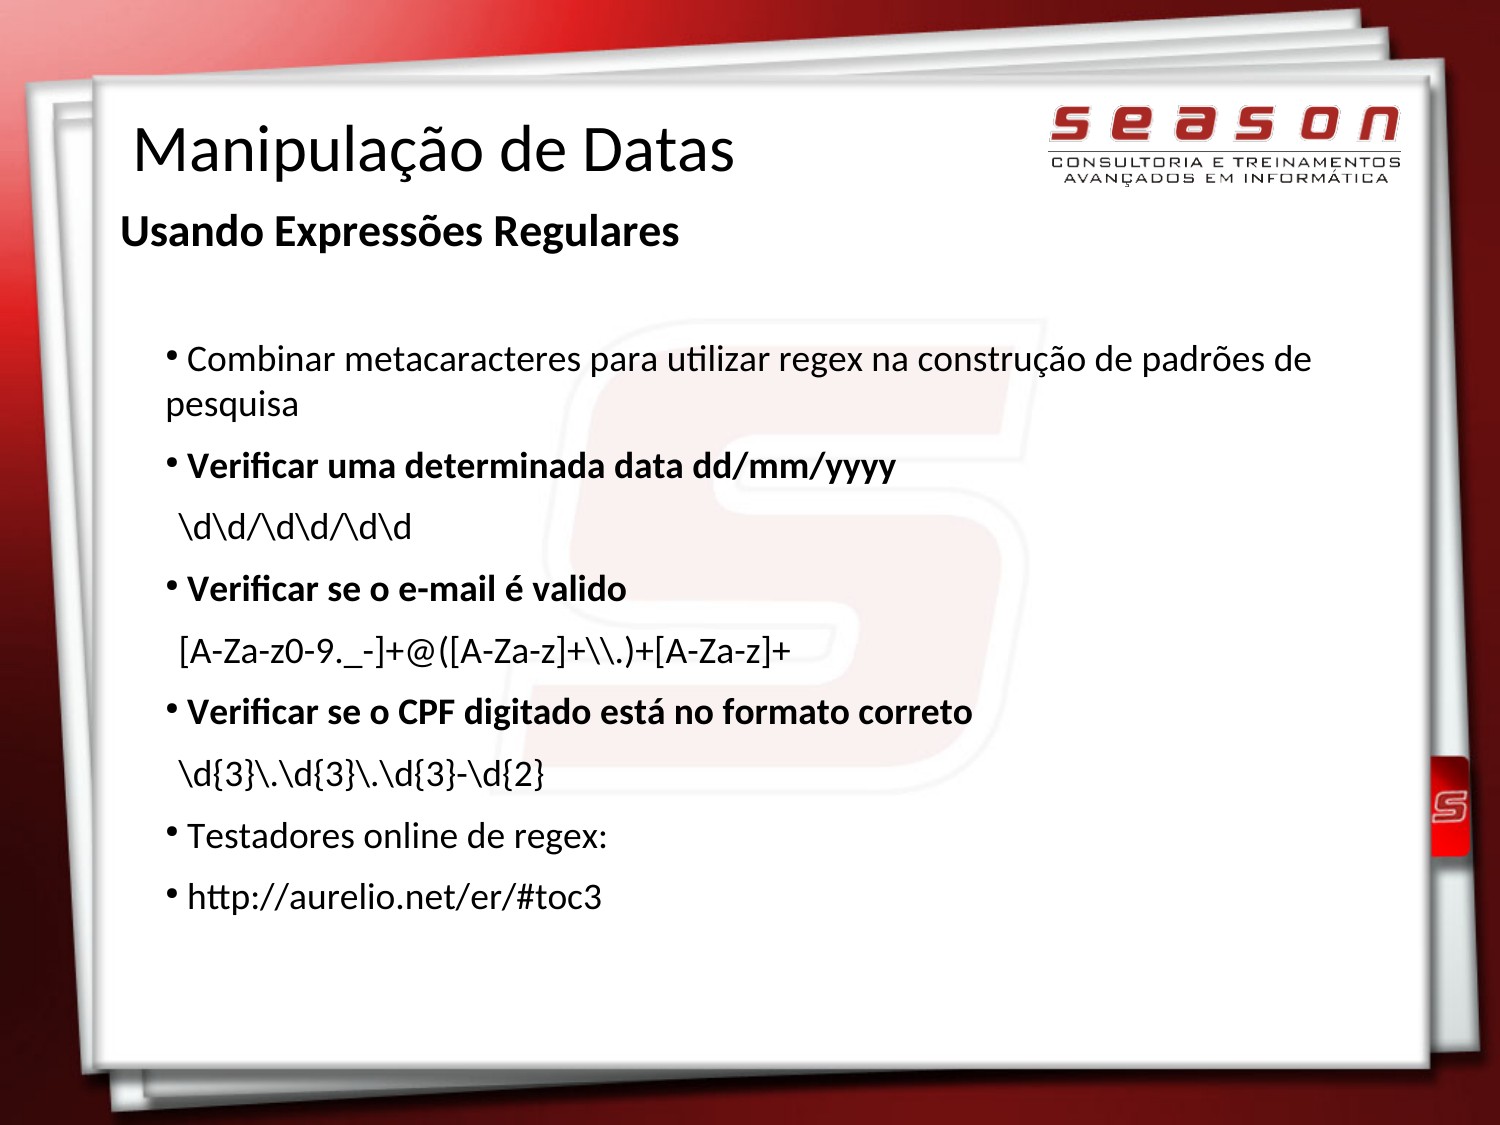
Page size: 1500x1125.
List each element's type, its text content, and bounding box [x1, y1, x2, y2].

title Manipulação de Datas [118, 33, 1394, 257]
text_box Usando Expressões Regulares [119, 200, 1240, 256]
picture [0, 0, 1500, 1125]
text_box Combinar metacaracteres para utilizar regex na construção de padrões de pesquisa Verificar uma determinada data dd/mm/yyyy \d\d/\d\d/\d\d Verificar se o e-mail é valido [A-Za-z0-9._-]+@([A-Za-z]+\\.)+[A-Za-z]+ Verificar se o CPF digitado está no formato correto \d{3}\.\d{3}\.\d{3}-\d{2} Testadores online de regex: http://aurelio.net/er/#toc3 [165, 334, 1359, 918]
